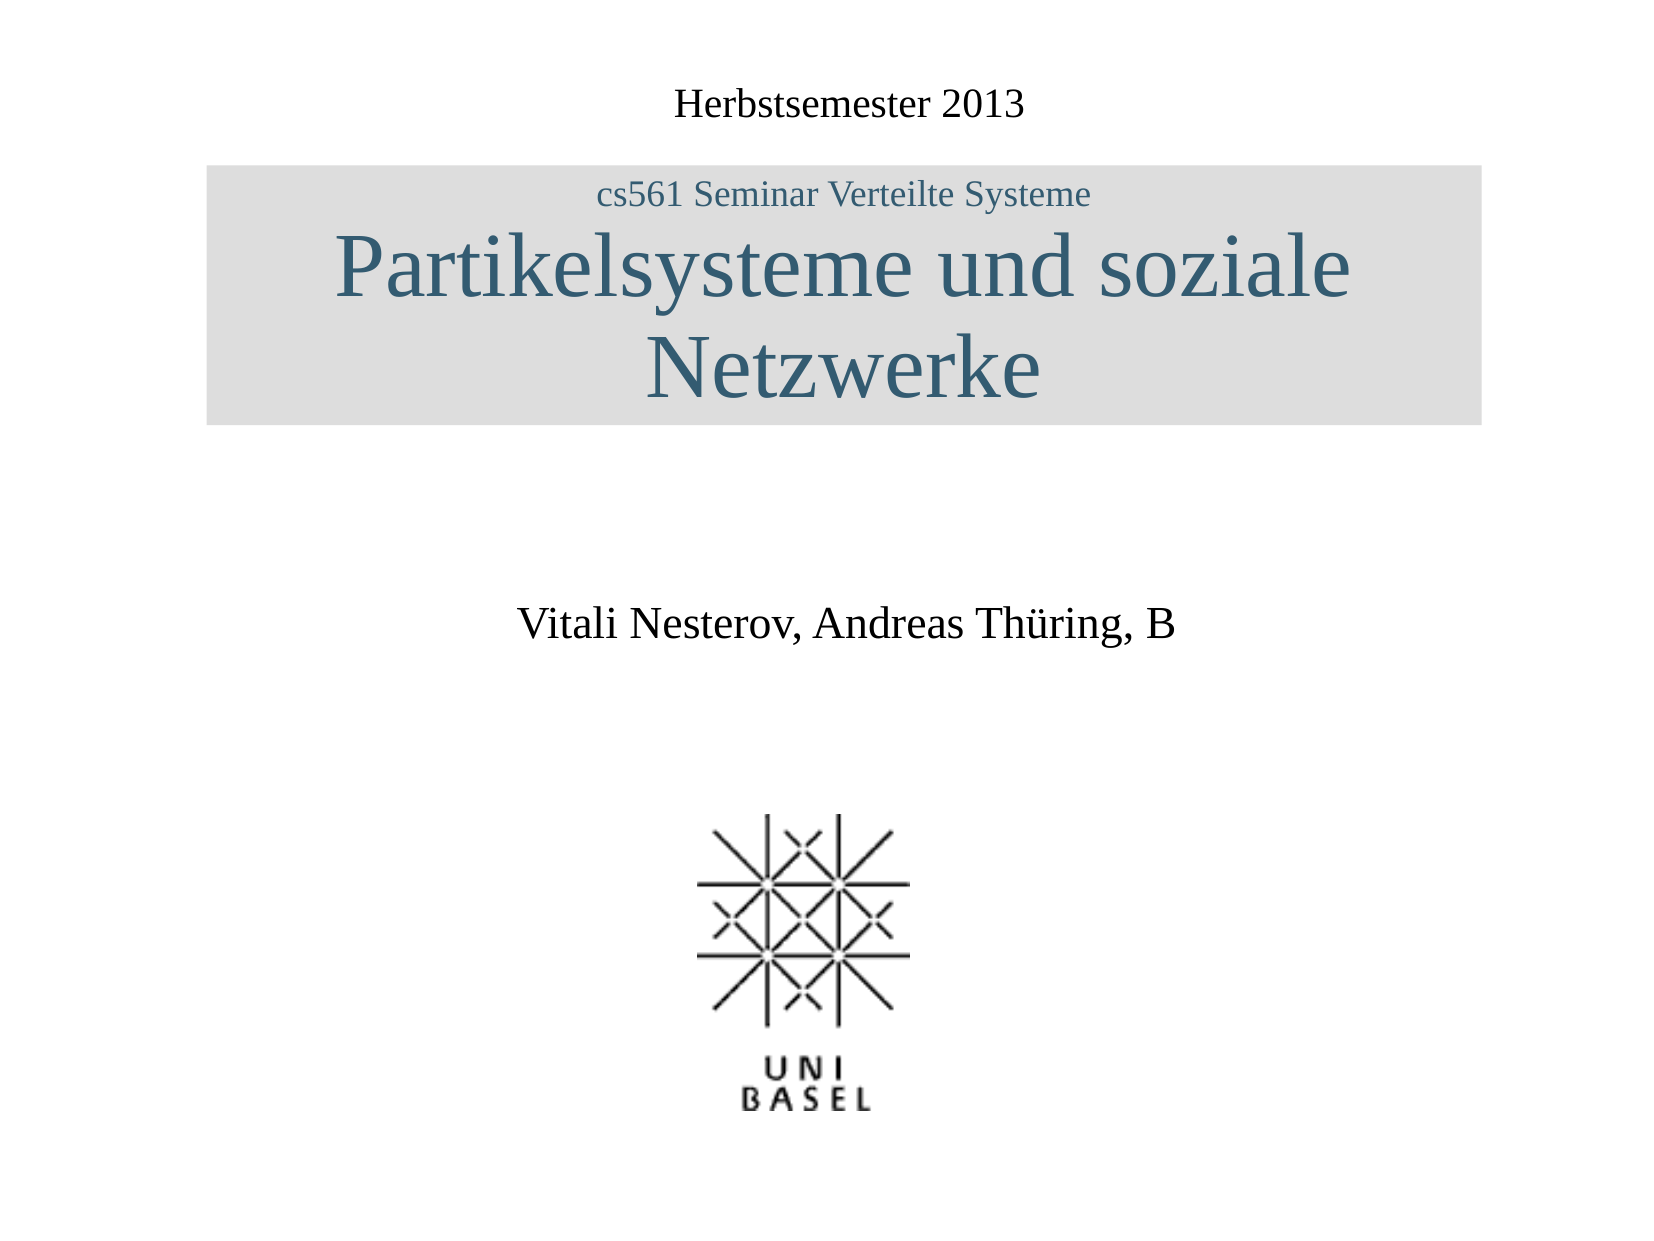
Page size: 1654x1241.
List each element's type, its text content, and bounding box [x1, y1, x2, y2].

text_box Herbstsemester 2013 [324, 72, 1375, 148]
text_box Vitali Nesterov, Andreas Thüring, B [501, 590, 1359, 657]
picture [697, 814, 910, 1111]
title cs561 Seminar Verteilte Systeme Partikelsysteme und soziale Netzwerke [206, 165, 1482, 426]
